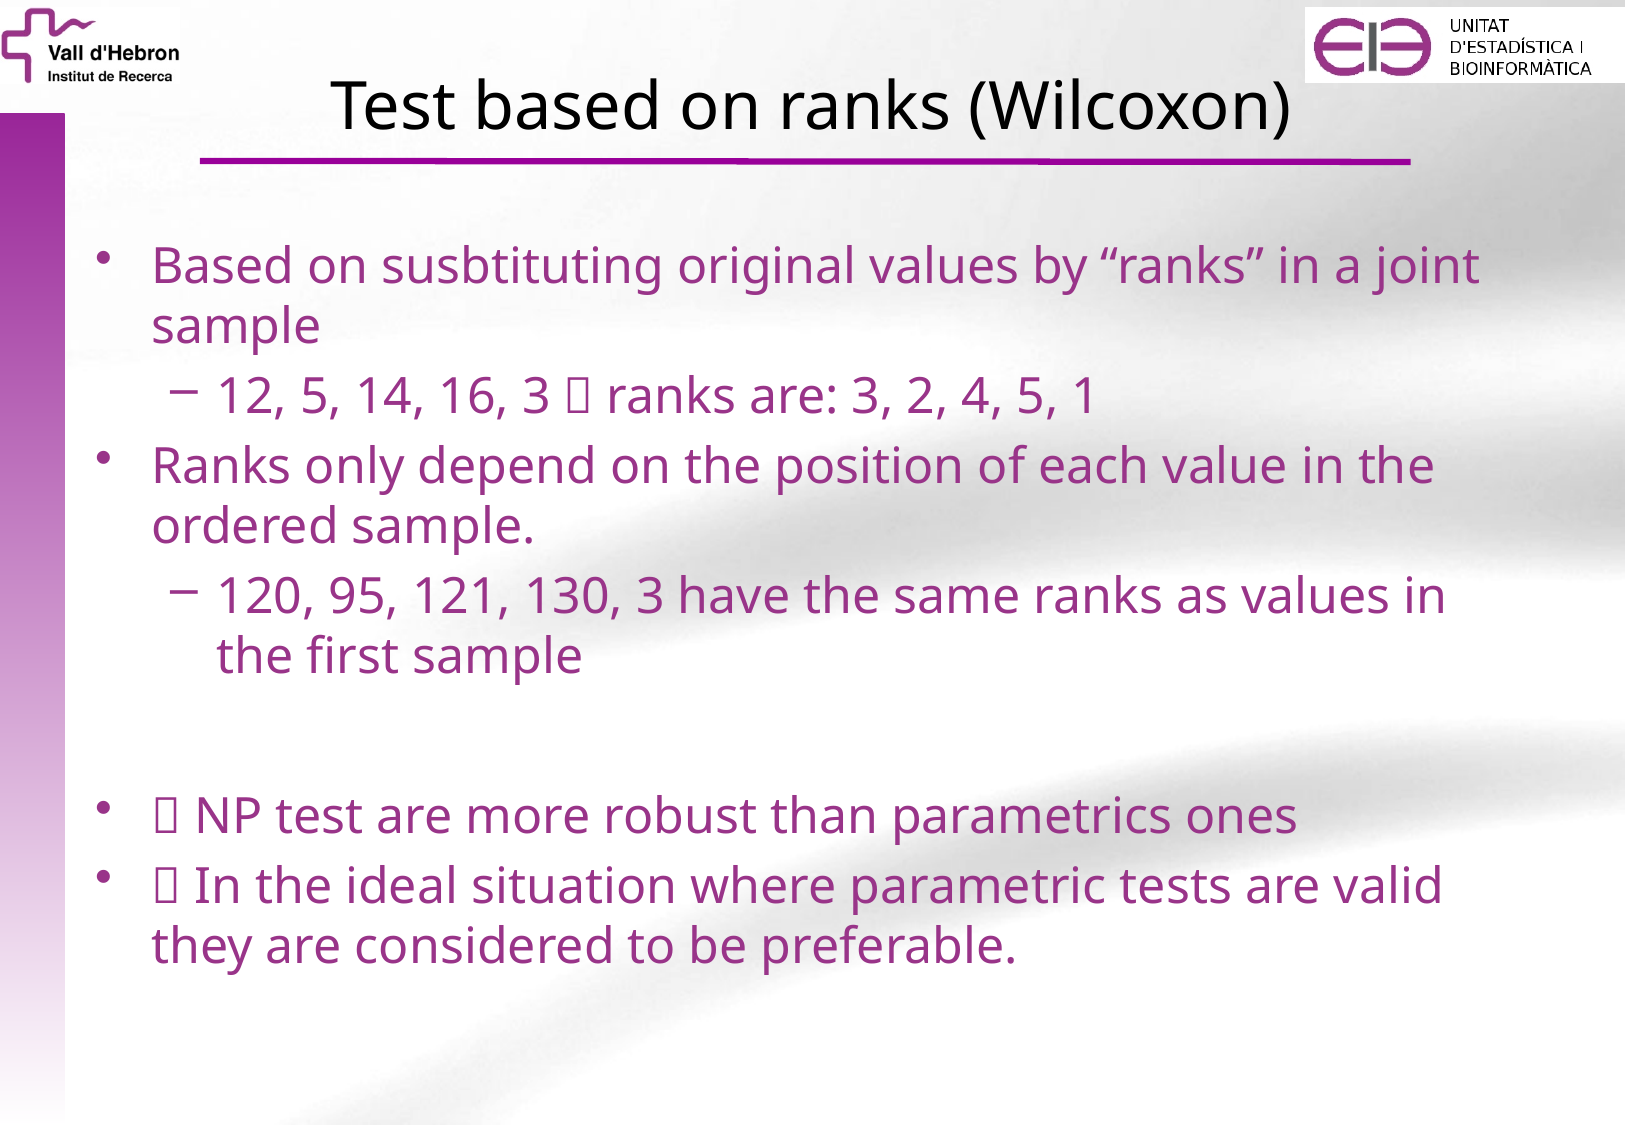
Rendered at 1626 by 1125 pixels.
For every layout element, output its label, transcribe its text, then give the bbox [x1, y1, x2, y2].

title Test based on ranks (Wilcoxon) [80, 56, 1543, 226]
picture [0, 0, 1625, 1125]
list Based on susbtituting original values by “ranks” in a joint sample 12, 5, 14, 16, 3  ranks are: 3, 2, 4, 5, 1 Ranks only depend on the position of each value in the ordered sample. 120, 95, 121, 130, 3 have the same ranks as values in the first sample  NP test are more robust than parametrics ones  In the ideal situation where parametric tests are valid they are considered to be preferable. [80, 226, 1543, 988]
